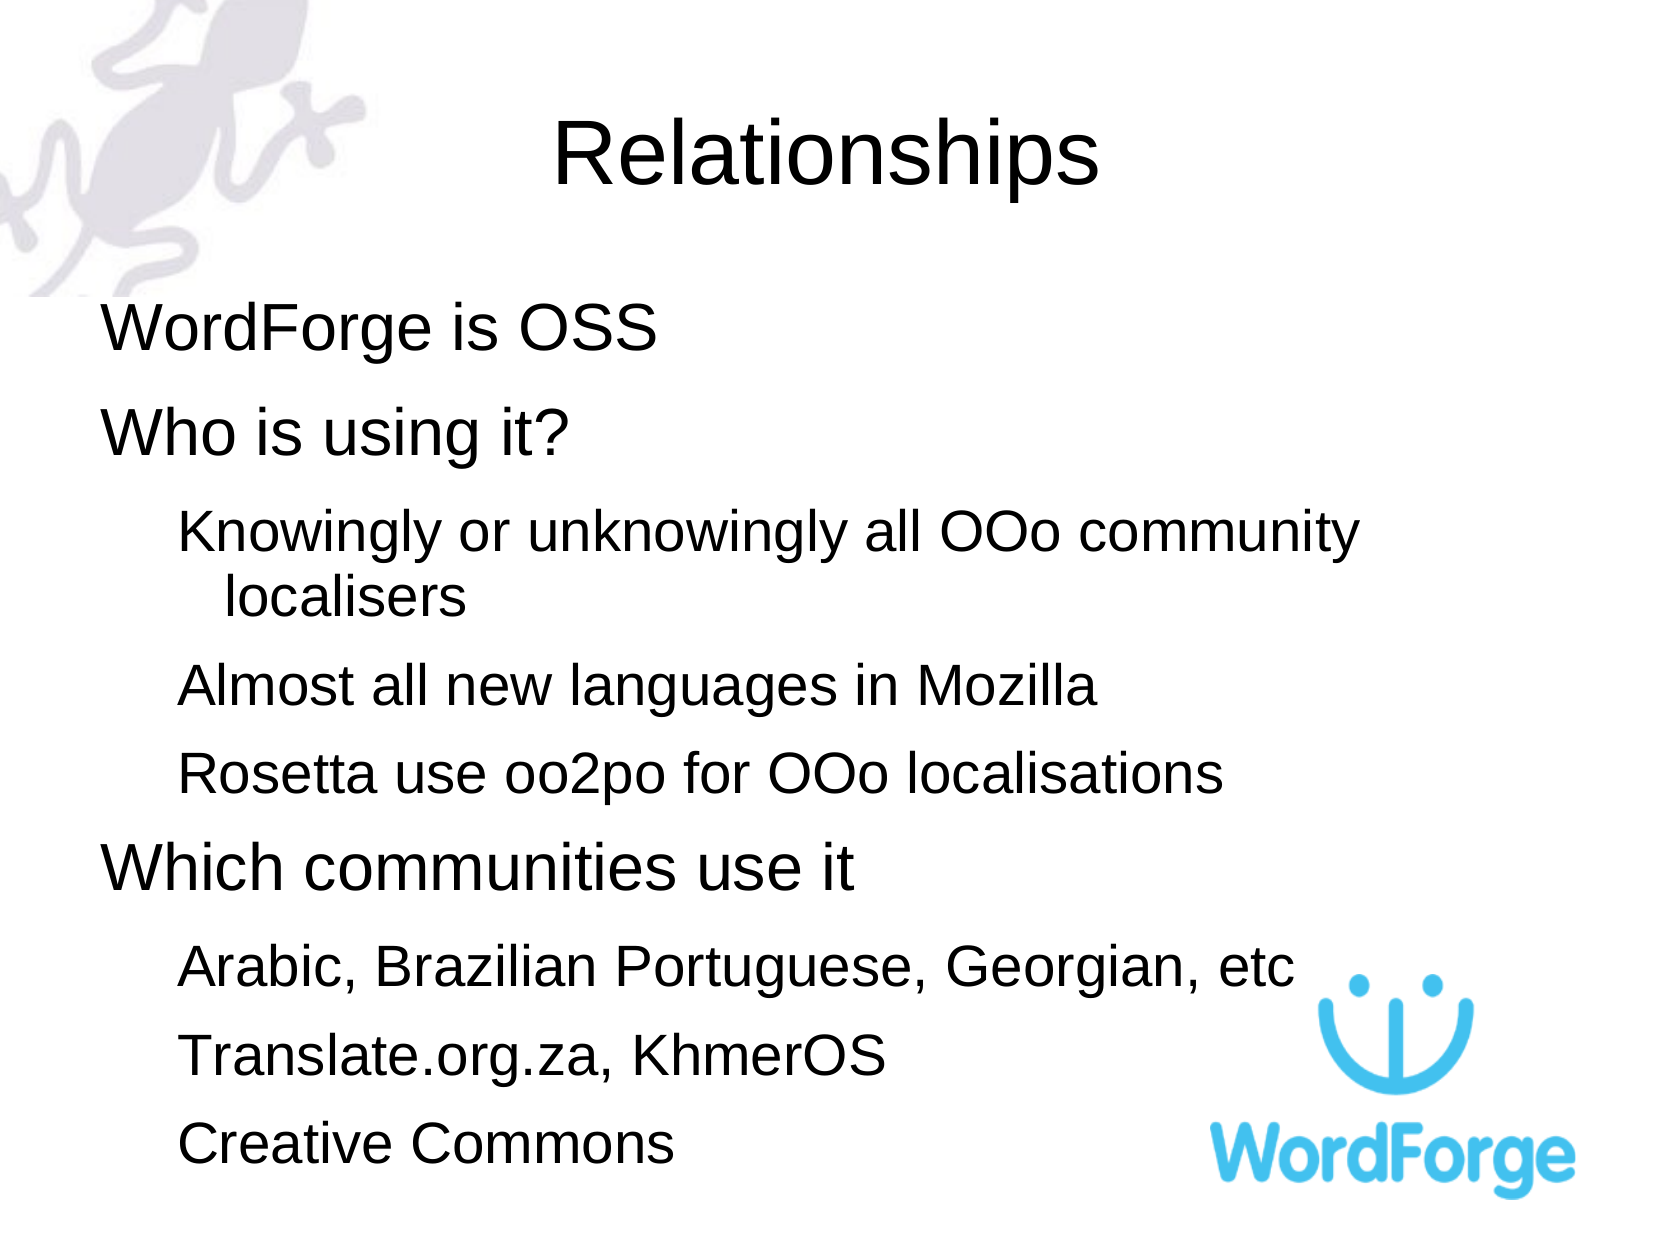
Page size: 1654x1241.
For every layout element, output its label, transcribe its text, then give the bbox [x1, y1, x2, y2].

picture [0, 0, 391, 297]
list WordForge is OSS Who is using it? Knowingly or unknowingly all OOo community localisers Almost all new languages in Mozilla Rosetta use oo2po for OOo localisations Which communities use it Arabic, Brazilian Portuguese, Georgian, etc Translate.org.za, KhmerOS Creative Commons [82, 290, 1571, 1177]
title Relationships [82, 49, 1571, 257]
picture [1210, 974, 1576, 1200]
